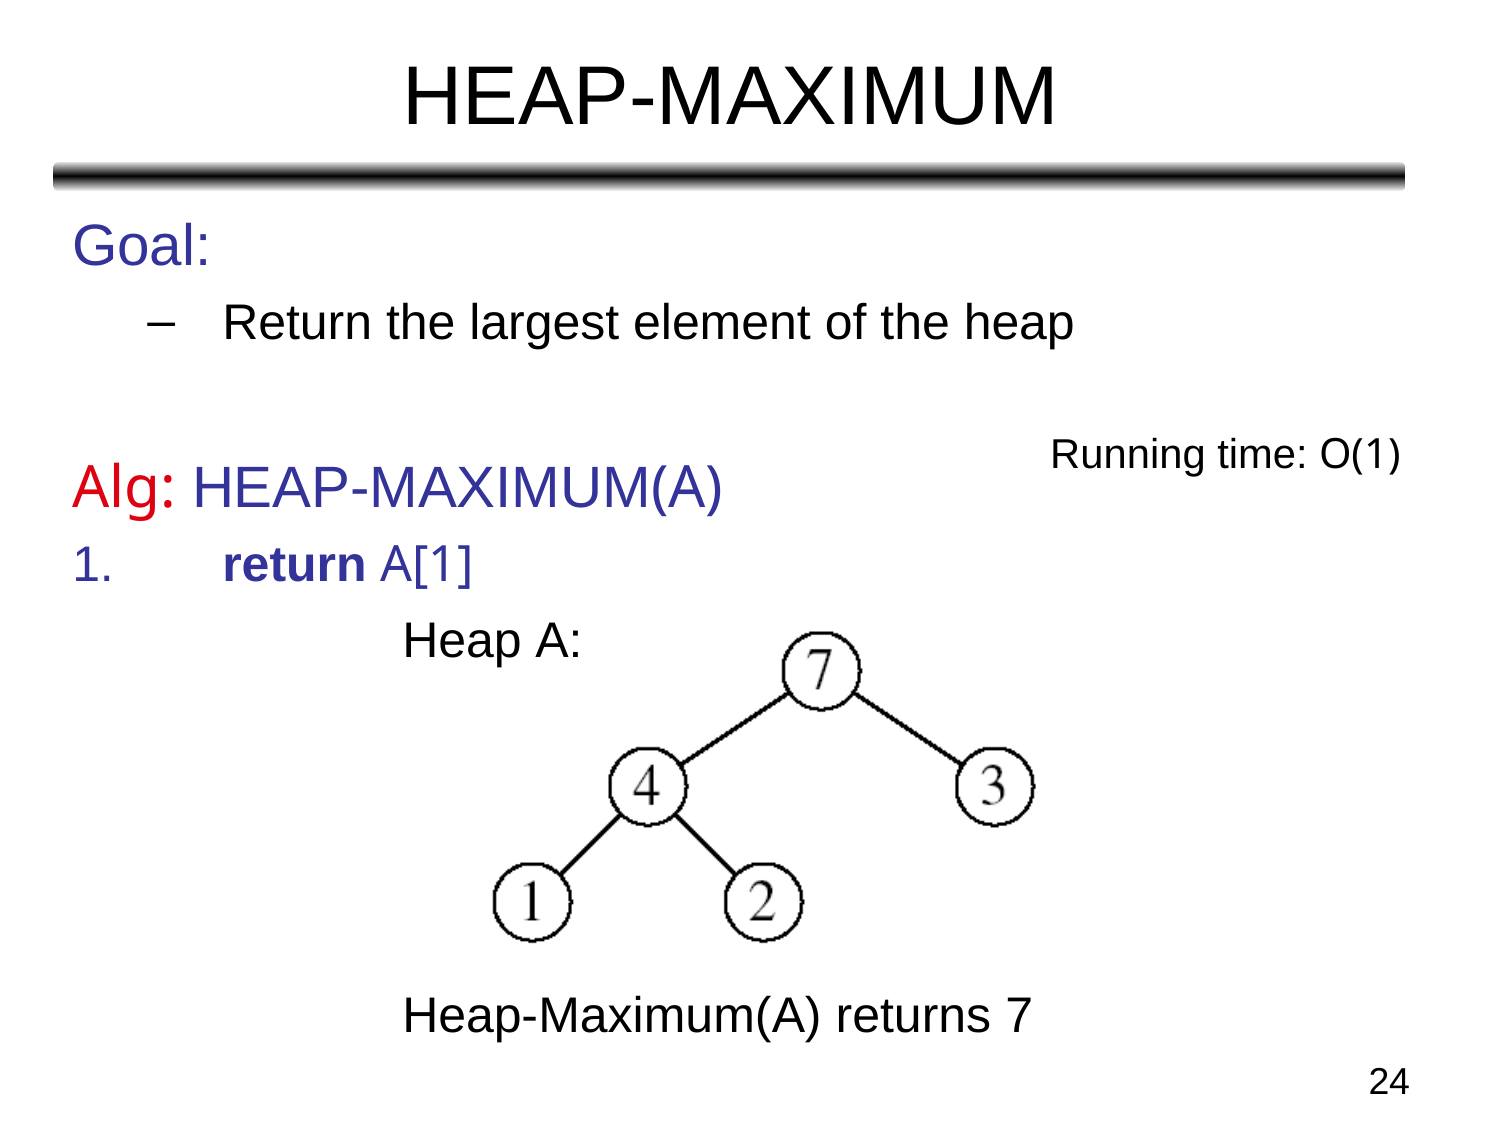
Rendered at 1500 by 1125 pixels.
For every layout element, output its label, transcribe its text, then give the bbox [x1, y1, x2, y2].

text_box Heap A: [387, 599, 598, 675]
chart [474, 611, 1052, 956]
text_box Heap-Maximum(A) returns 7 [387, 974, 1049, 1051]
list Goal: Return the largest element of the heap Alg: HEAP-MAXIMUM(A) return A[1] [57, 200, 1113, 638]
title HEAP-MAXIMUM [55, 16, 1406, 166]
text_box Running time: O(1) [1024, 424, 1426, 486]
